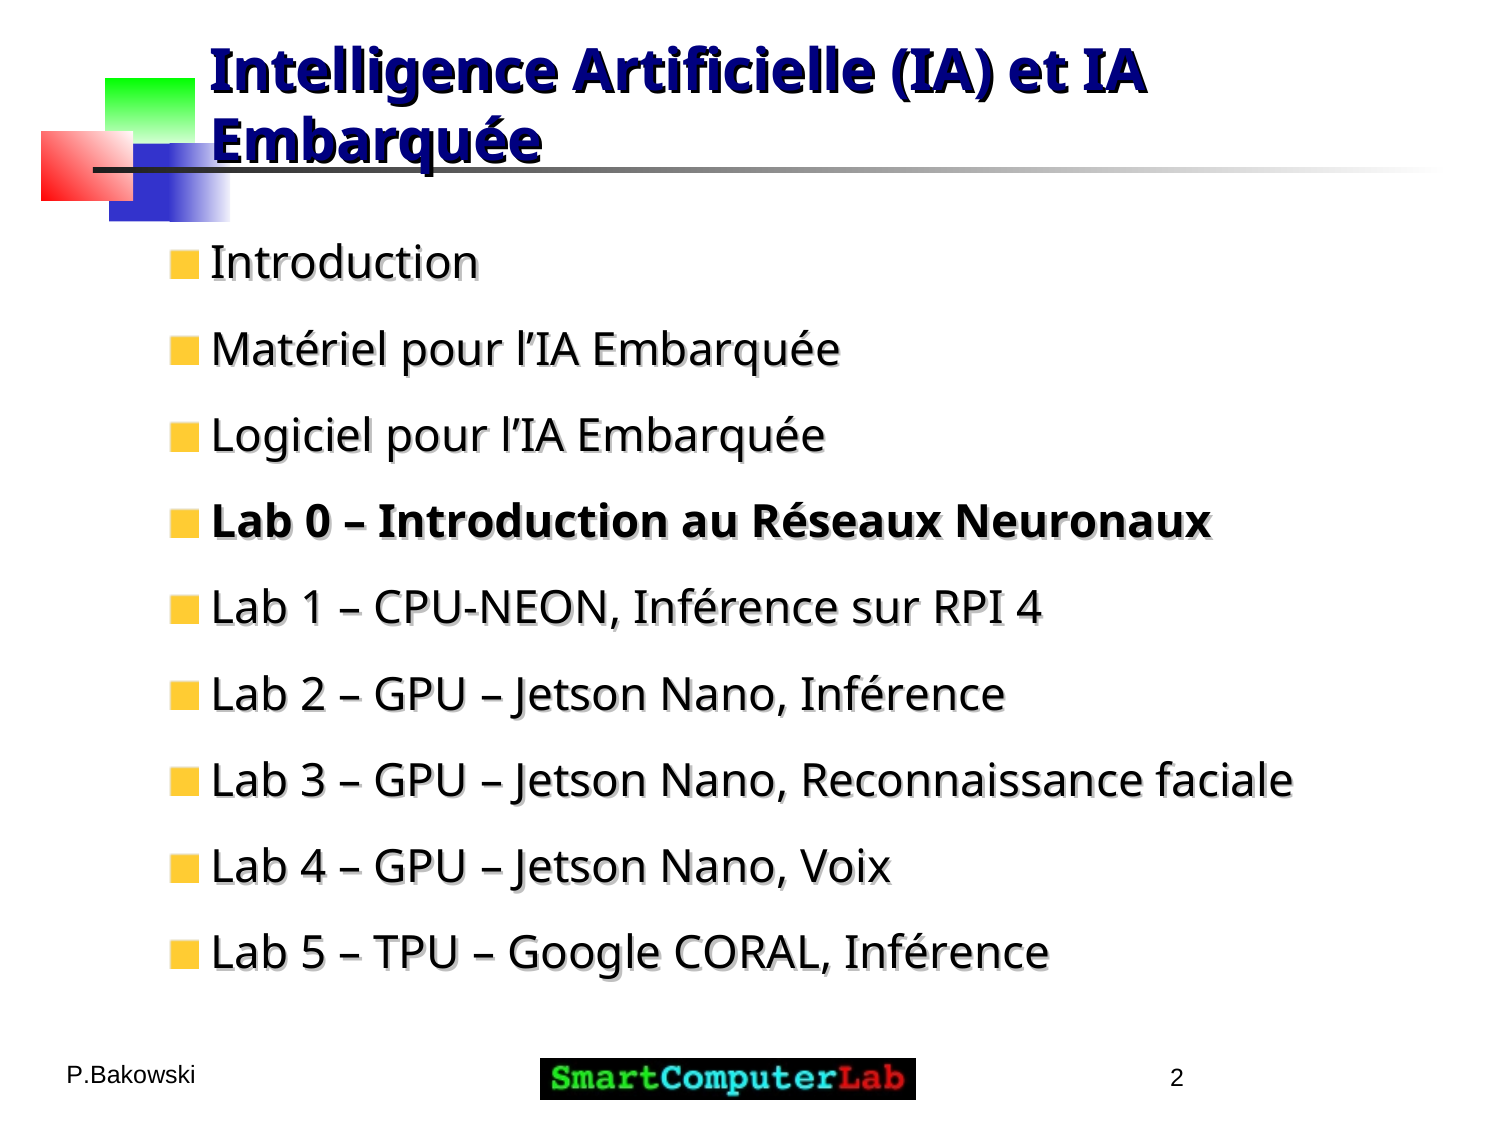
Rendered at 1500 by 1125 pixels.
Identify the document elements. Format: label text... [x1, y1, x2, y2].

picture [162, 759, 199, 796]
picture [540, 1058, 916, 1100]
picture [162, 414, 199, 452]
picture [162, 501, 199, 538]
picture [162, 673, 199, 710]
picture [162, 242, 199, 279]
title Intelligence Artificielle (IA) et IA Embarquée [195, 94, 1462, 180]
picture [162, 587, 199, 624]
picture [162, 932, 199, 969]
text_box Introduction Matériel pour l’IA Embarquée Logiciel pour l’IA Embarquée Lab 0 – Introduction au Réseaux Neuronaux Lab 1 – CPU-NEON, Inférence sur RPI 4 Lab 2 – GPU – Jetson Nano, Inférence Lab 3 – GPU – Jetson Nano, Reconnaissance faciale Lab 4 – GPU – Jetson Nano, Voix Lab 5 – TPU – Google CORAL, Inférence [147, 225, 1411, 986]
picture [162, 328, 199, 365]
picture [162, 846, 199, 883]
